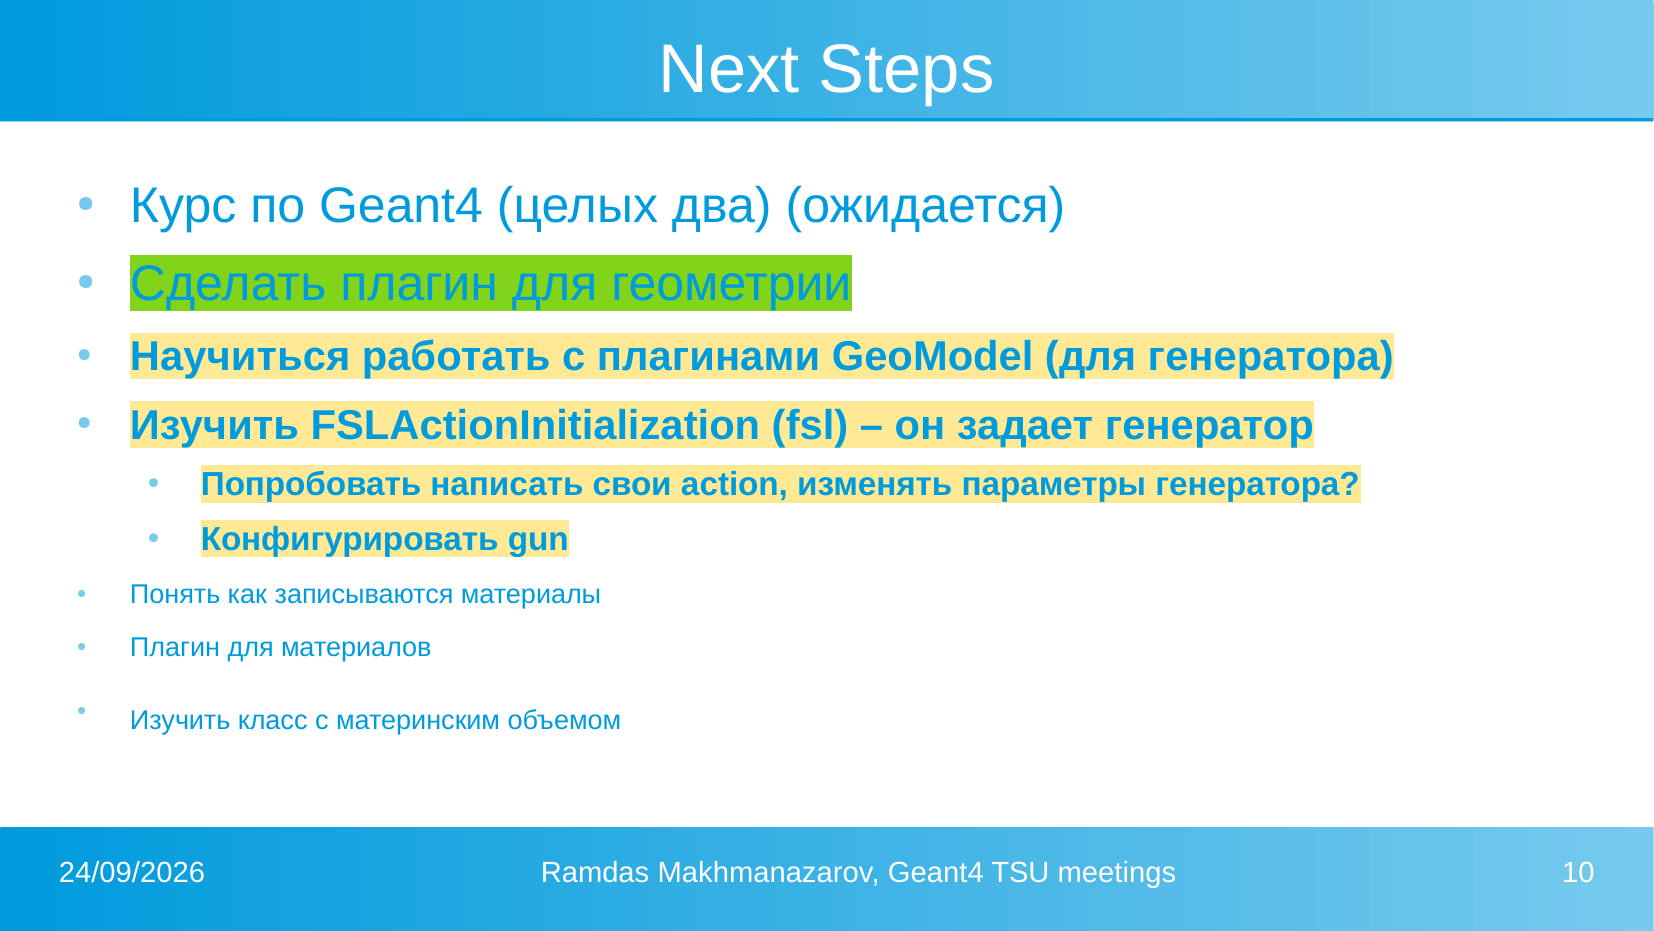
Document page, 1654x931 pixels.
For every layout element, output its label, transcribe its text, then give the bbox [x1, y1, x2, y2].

list Курс по Geant4 (целых два) (ожидается) Сделать плагин для геометрии Научиться работать с плагинами GeoModel (для генератора) Изучить FSLActionInitialization (fsl) – он задает генератор Попробовать написать свои action, изменять параметры генератора? Конфигурировать gun Понять как записываются материалы Плагин для материалов Изучить класс с материнским объемом [59, 177, 1595, 768]
title Next Steps [59, 29, 1595, 108]
